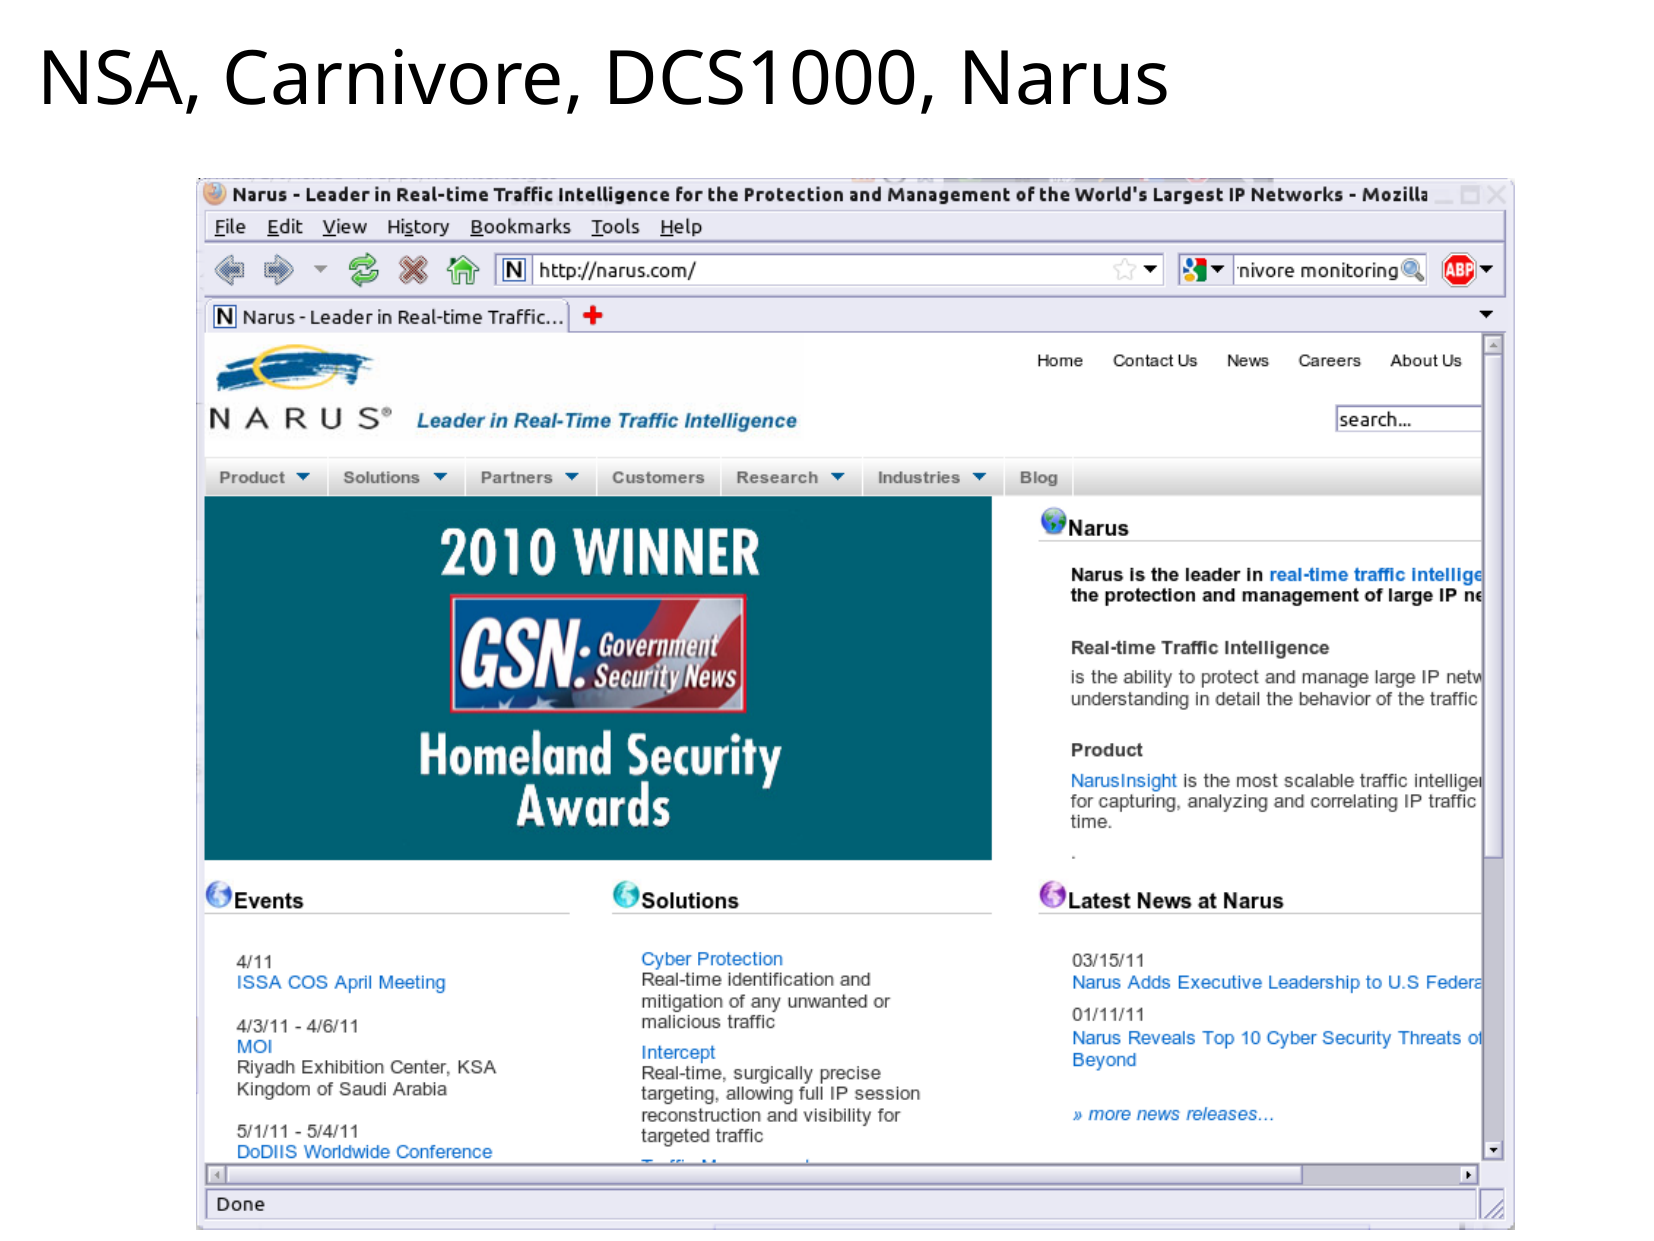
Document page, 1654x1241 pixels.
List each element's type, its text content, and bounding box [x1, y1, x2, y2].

picture [196, 178, 1515, 1230]
title NSA, Carnivore, DCS1000, Narus [37, 7, 1613, 143]
